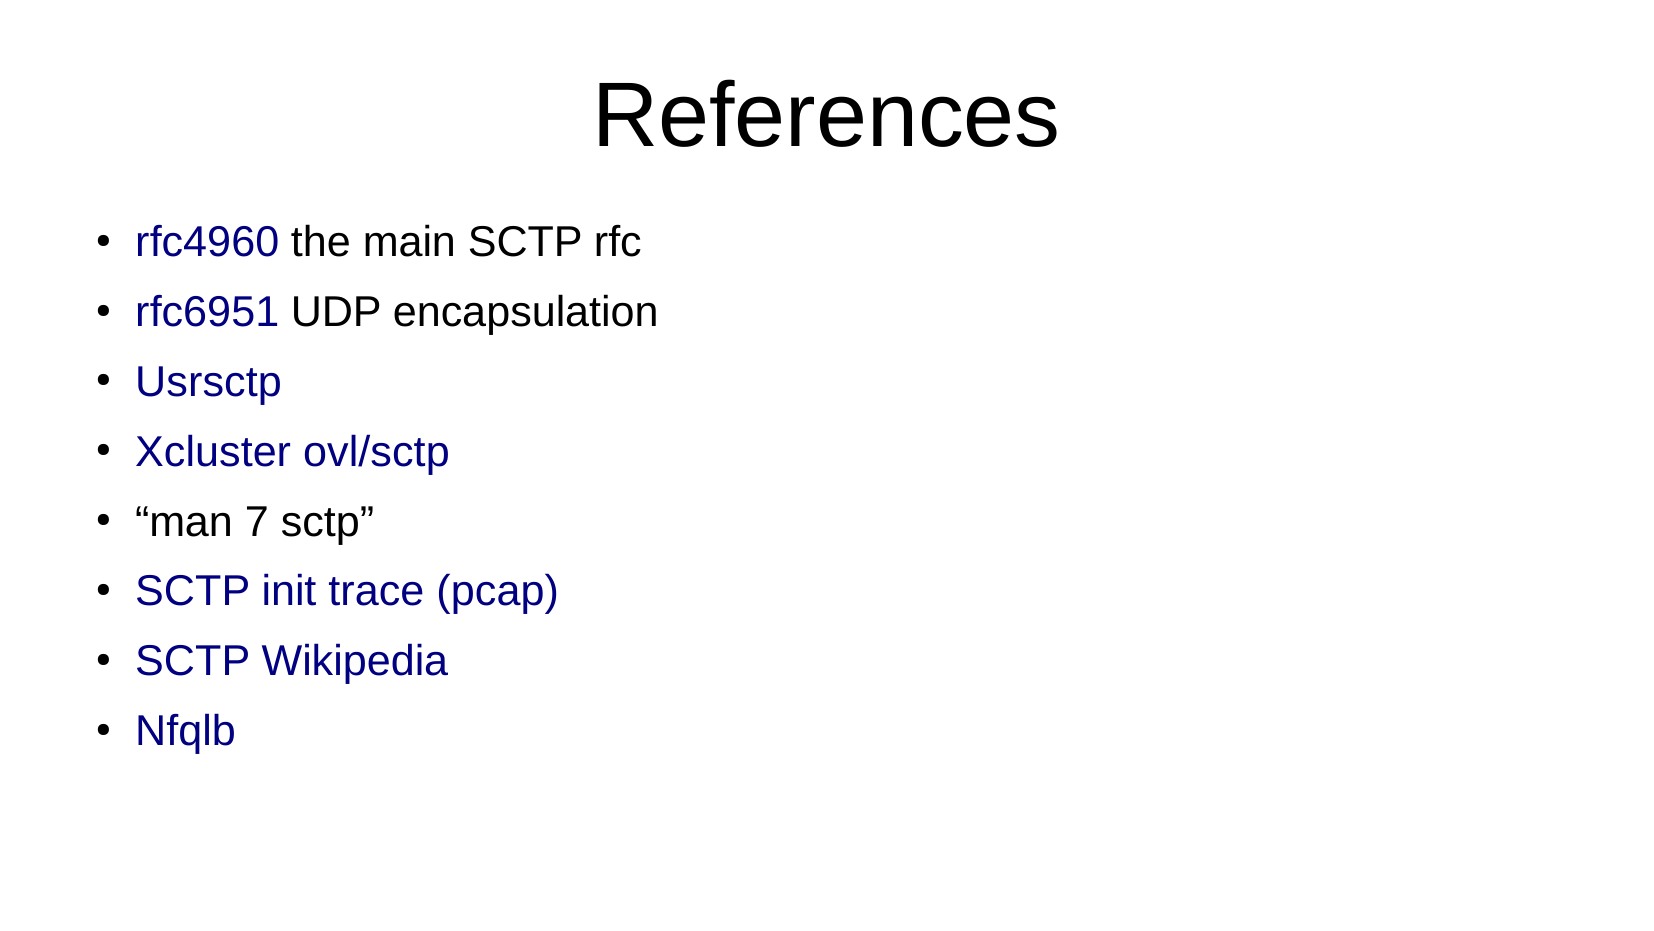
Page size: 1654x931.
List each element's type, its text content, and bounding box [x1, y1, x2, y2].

title References [82, 37, 1571, 193]
list rfc4960 the main SCTP rfc rfc6951 UDP encapsulation Usrsctp Xcluster ovl/sctp “man 7 sctp” SCTP init trace (pcap) SCTP Wikipedia Nfqlb [82, 217, 1571, 758]
